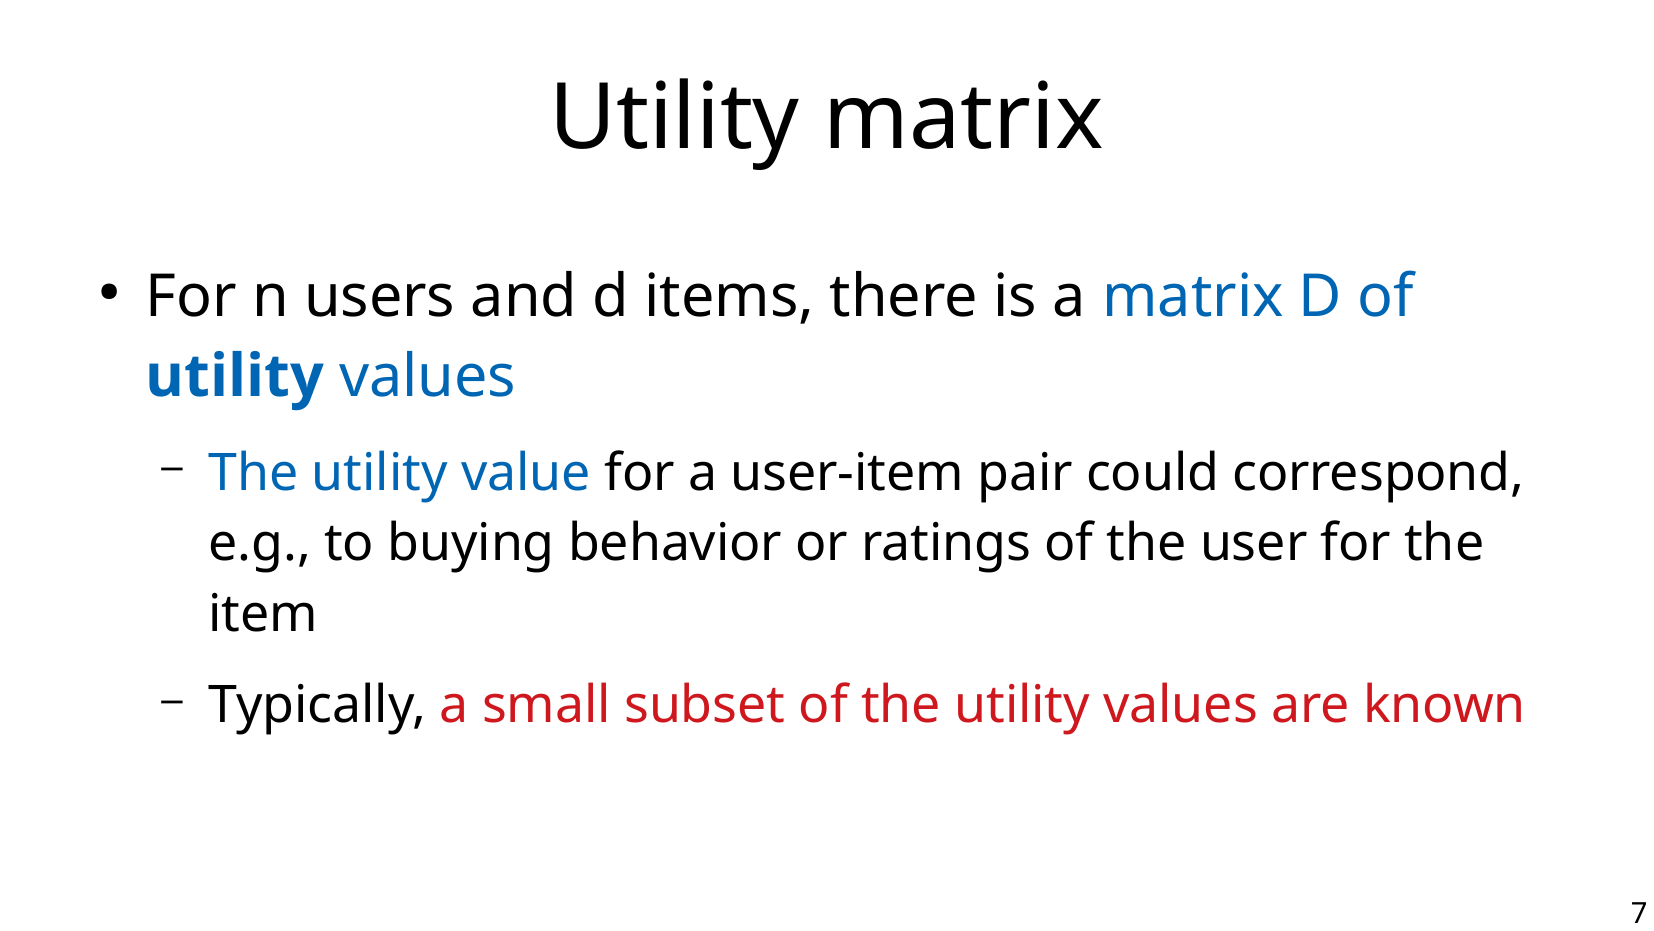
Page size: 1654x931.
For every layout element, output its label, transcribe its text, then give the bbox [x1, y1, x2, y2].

title Utility matrix [82, 1, 1571, 226]
list For n users and d items, there is a matrix D of utility values The utility value for a user-item pair could correspond, e.g., to buying behavior or ratings of the user for the item Typically, a small subset of the utility values are known [82, 253, 1571, 793]
